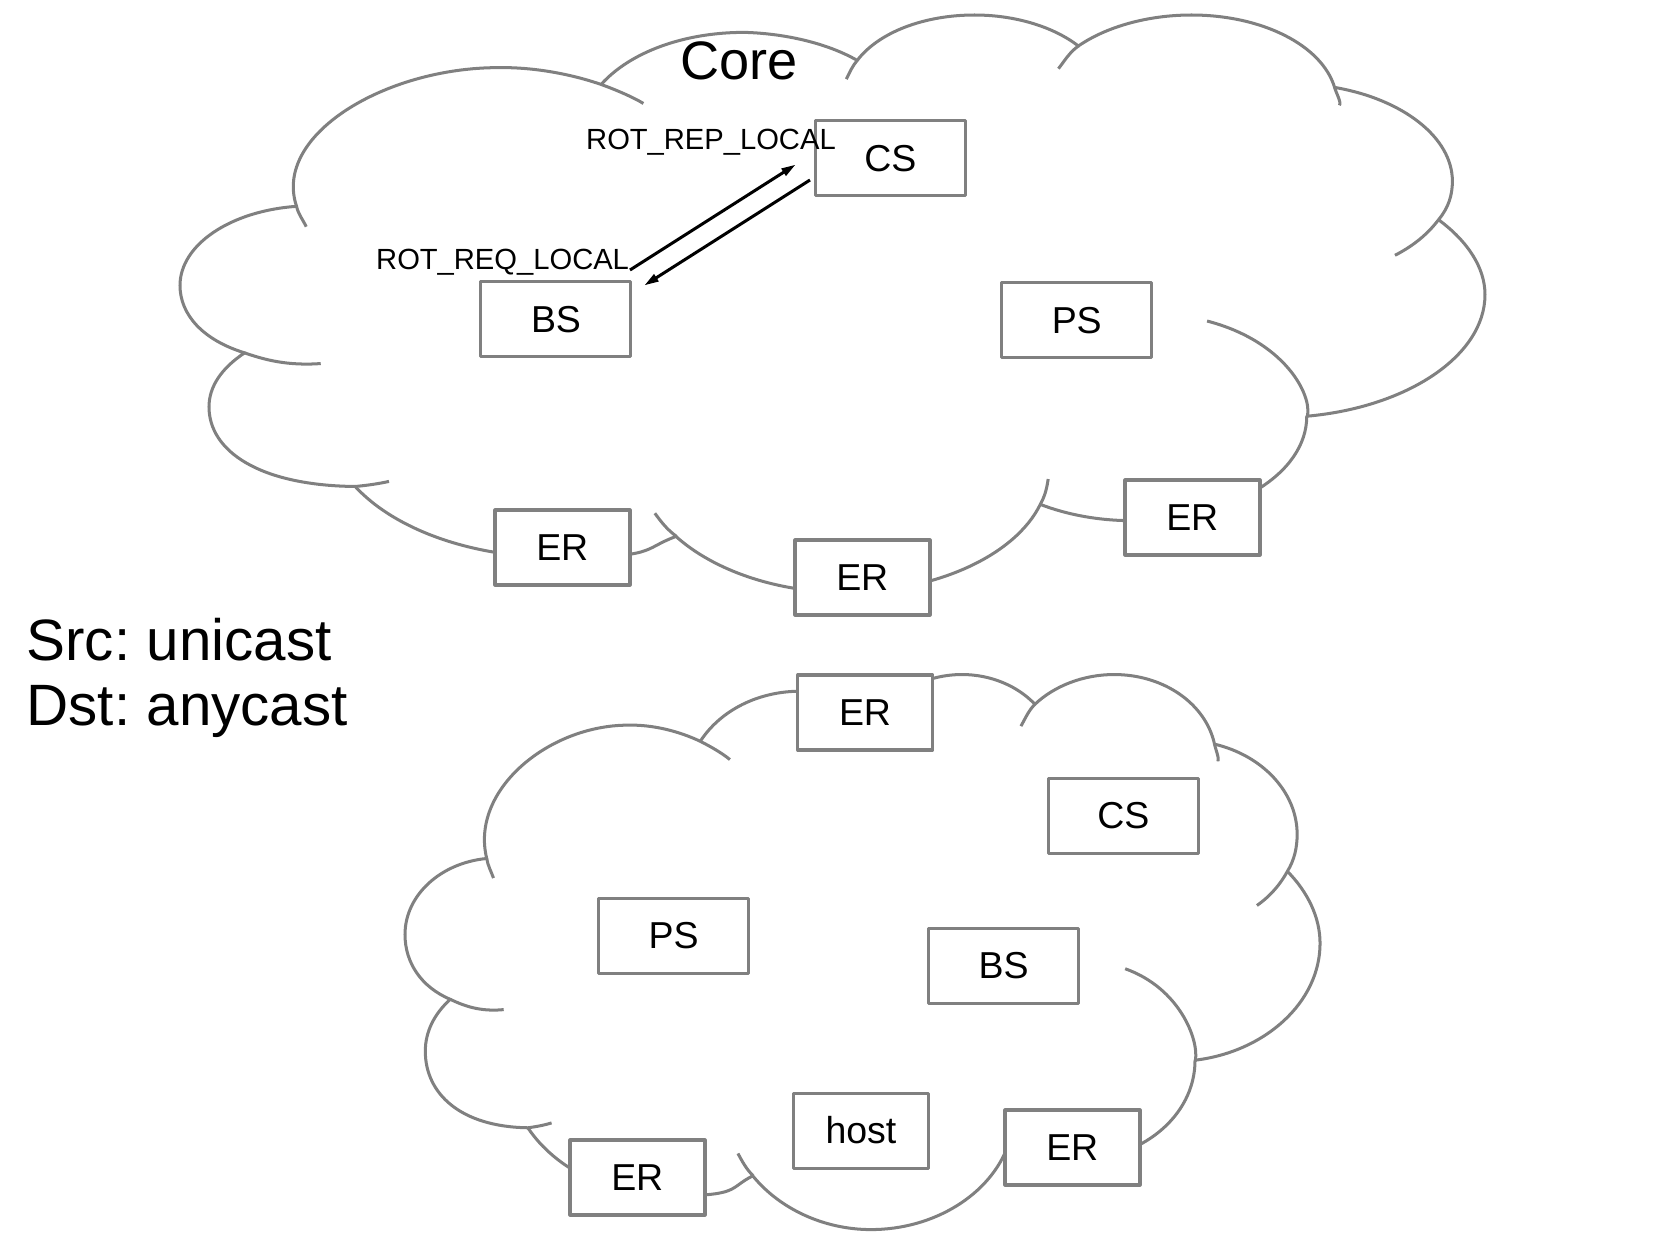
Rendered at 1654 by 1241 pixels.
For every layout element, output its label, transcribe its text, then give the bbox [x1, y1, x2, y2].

text_box PS [598, 898, 749, 974]
text_box BS [928, 928, 1079, 1004]
text_box ER [1005, 1110, 1141, 1186]
text_box ER [495, 510, 631, 586]
text_box [180, 15, 1486, 589]
text_box ER [795, 540, 931, 616]
text_box CS [815, 120, 966, 196]
text_box ER [570, 1140, 706, 1216]
text_box [405, 674, 1321, 1230]
text_box Core [663, 21, 815, 100]
text_box CS [1048, 778, 1199, 854]
text_box ROT_REP_LOCAL [570, 114, 854, 166]
text_box BS [480, 286, 631, 357]
text_box ROT_REQ_LOCAL [360, 234, 647, 286]
text_box host [793, 1093, 929, 1169]
text_box ER [797, 675, 933, 751]
text_box Src: unicast Dst: anycast [11, 600, 363, 745]
text_box ER [1125, 480, 1261, 556]
text_box PS [1001, 282, 1152, 358]
